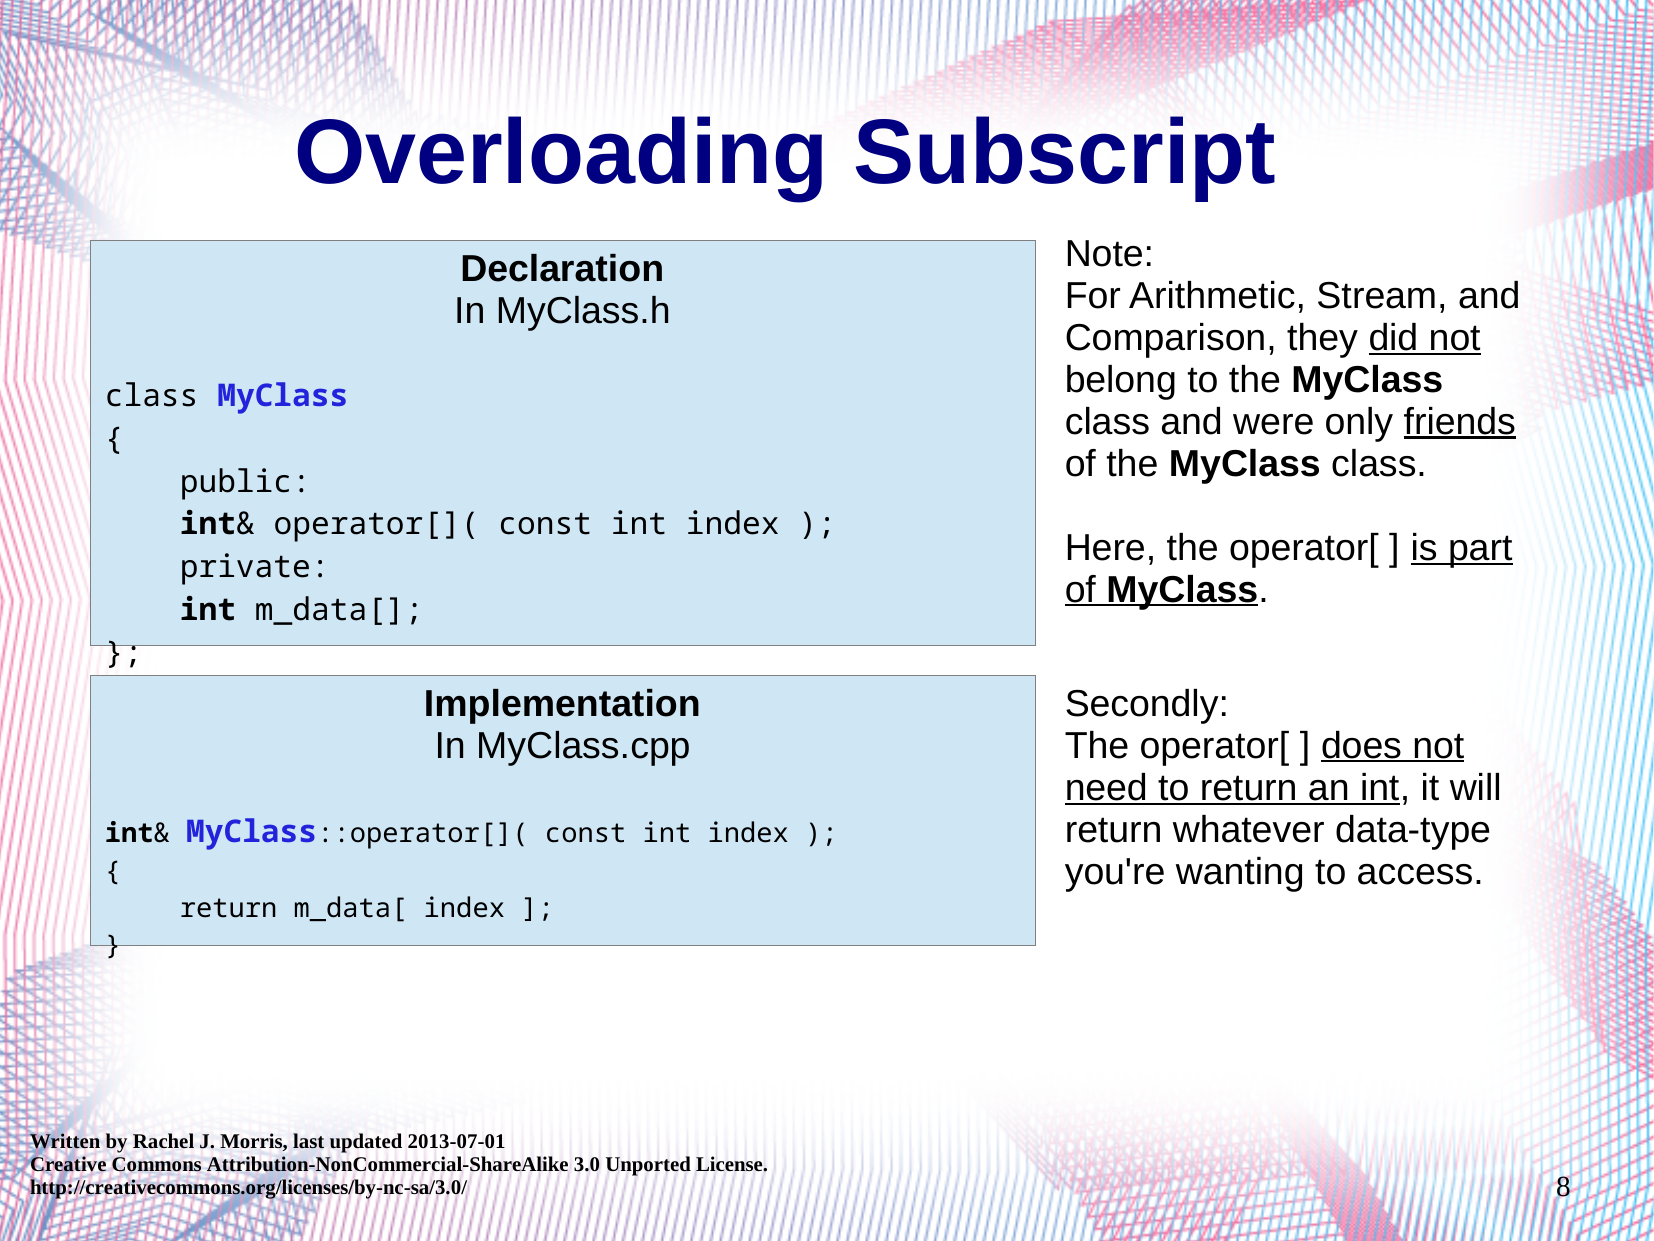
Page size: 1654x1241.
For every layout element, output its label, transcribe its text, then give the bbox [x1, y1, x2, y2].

picture [0, 0, 1654, 1241]
text_box Secondly: The operator[ ] does not need to return an int, it will return whatever data-type you're wanting to access. [1050, 675, 1546, 900]
text_box Declaration In MyClass.h class MyClass { public: int& operator[]( const int index ); private: int m_data[]; }; [90, 240, 1036, 646]
text_box Implementation In MyClass.cpp int& MyClass::operator[]( const int index ); { return m_data[ index ]; } [90, 675, 1036, 946]
title Overloading Subscript [41, 47, 1531, 256]
text_box Note: For Arithmetic, Stream, and Comparison, they did not belong to the MyClass class and were only friends of the MyClass class. Here, the operator[ ] is part of MyClass. [1050, 225, 1546, 618]
